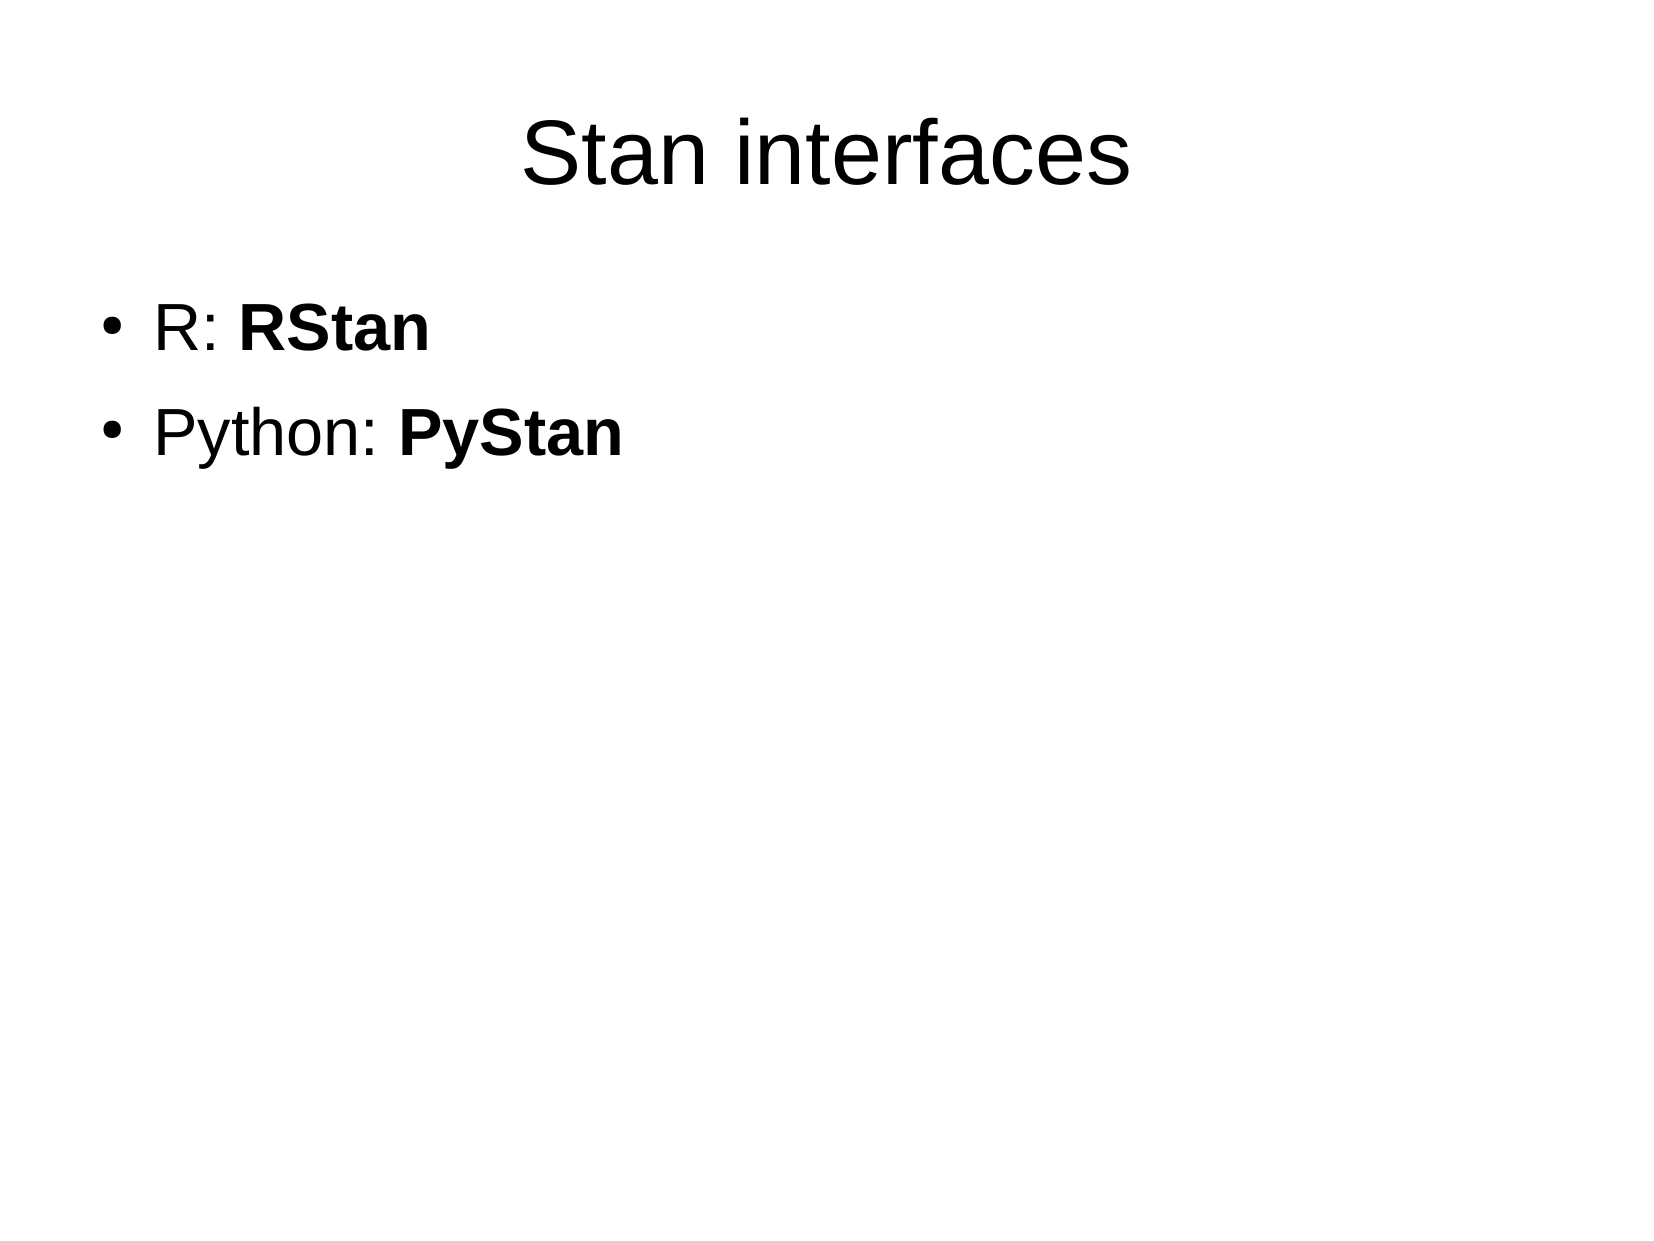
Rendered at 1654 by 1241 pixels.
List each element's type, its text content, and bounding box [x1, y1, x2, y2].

list R: RStan Python: PyStan [82, 290, 1571, 1010]
title Stan interfaces [82, 49, 1571, 257]
